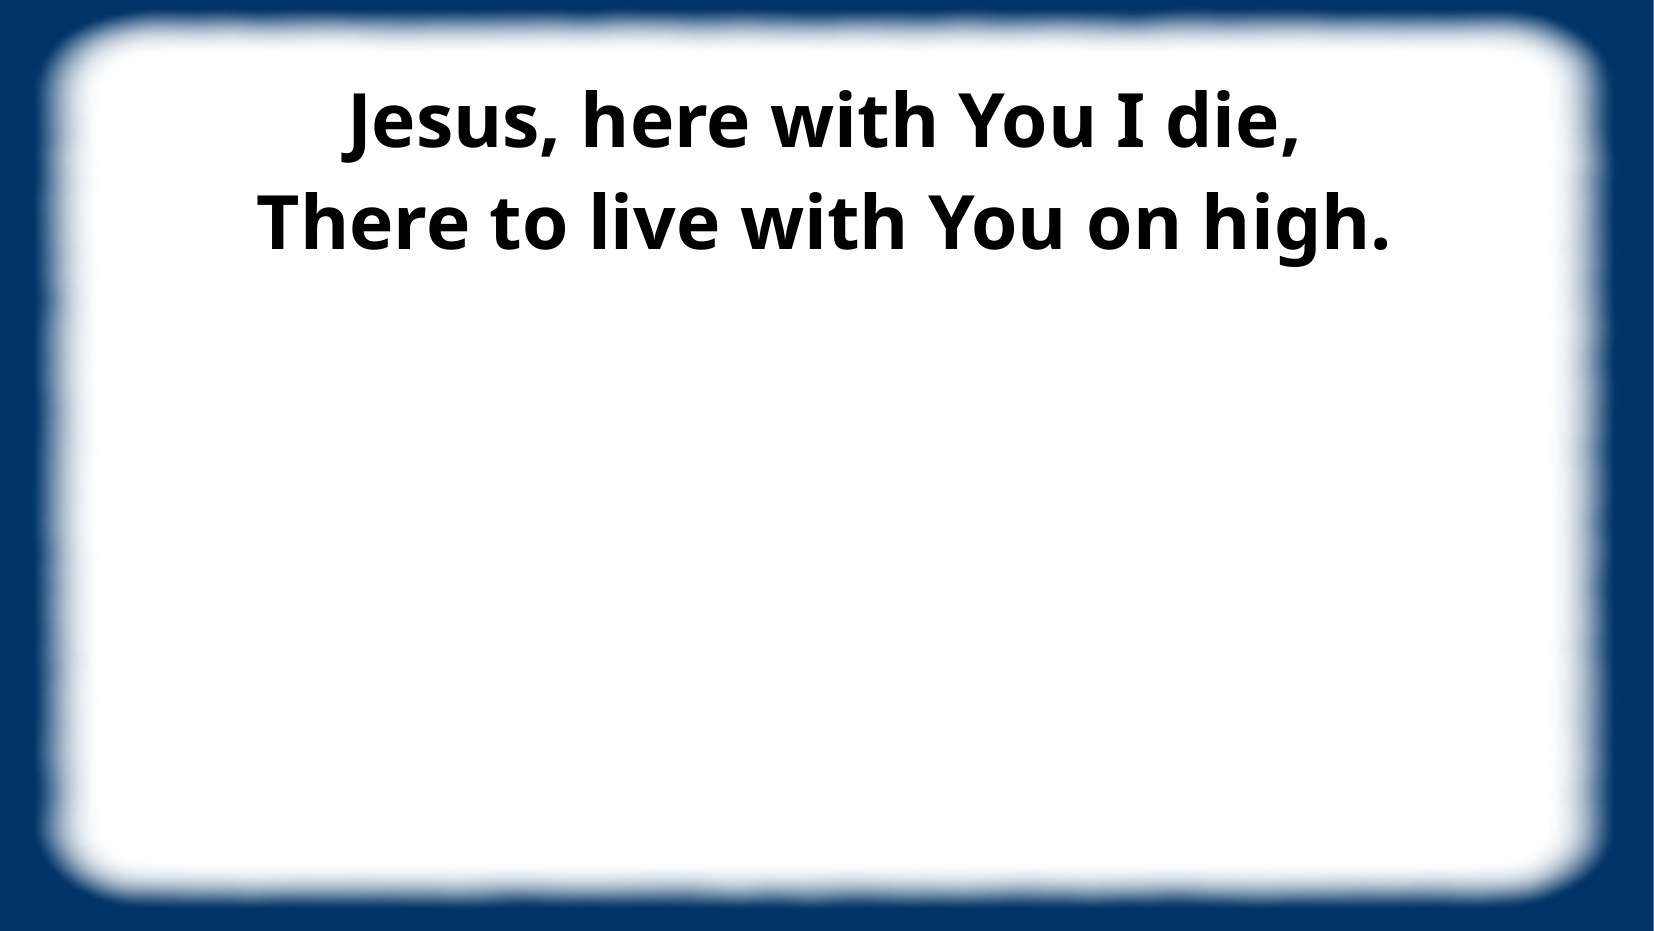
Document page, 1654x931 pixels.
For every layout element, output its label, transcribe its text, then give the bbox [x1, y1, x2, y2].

picture [0, 0, 1654, 931]
text_box Jesus, here with You I die, There to live with You on high. [90, 60, 1561, 274]
